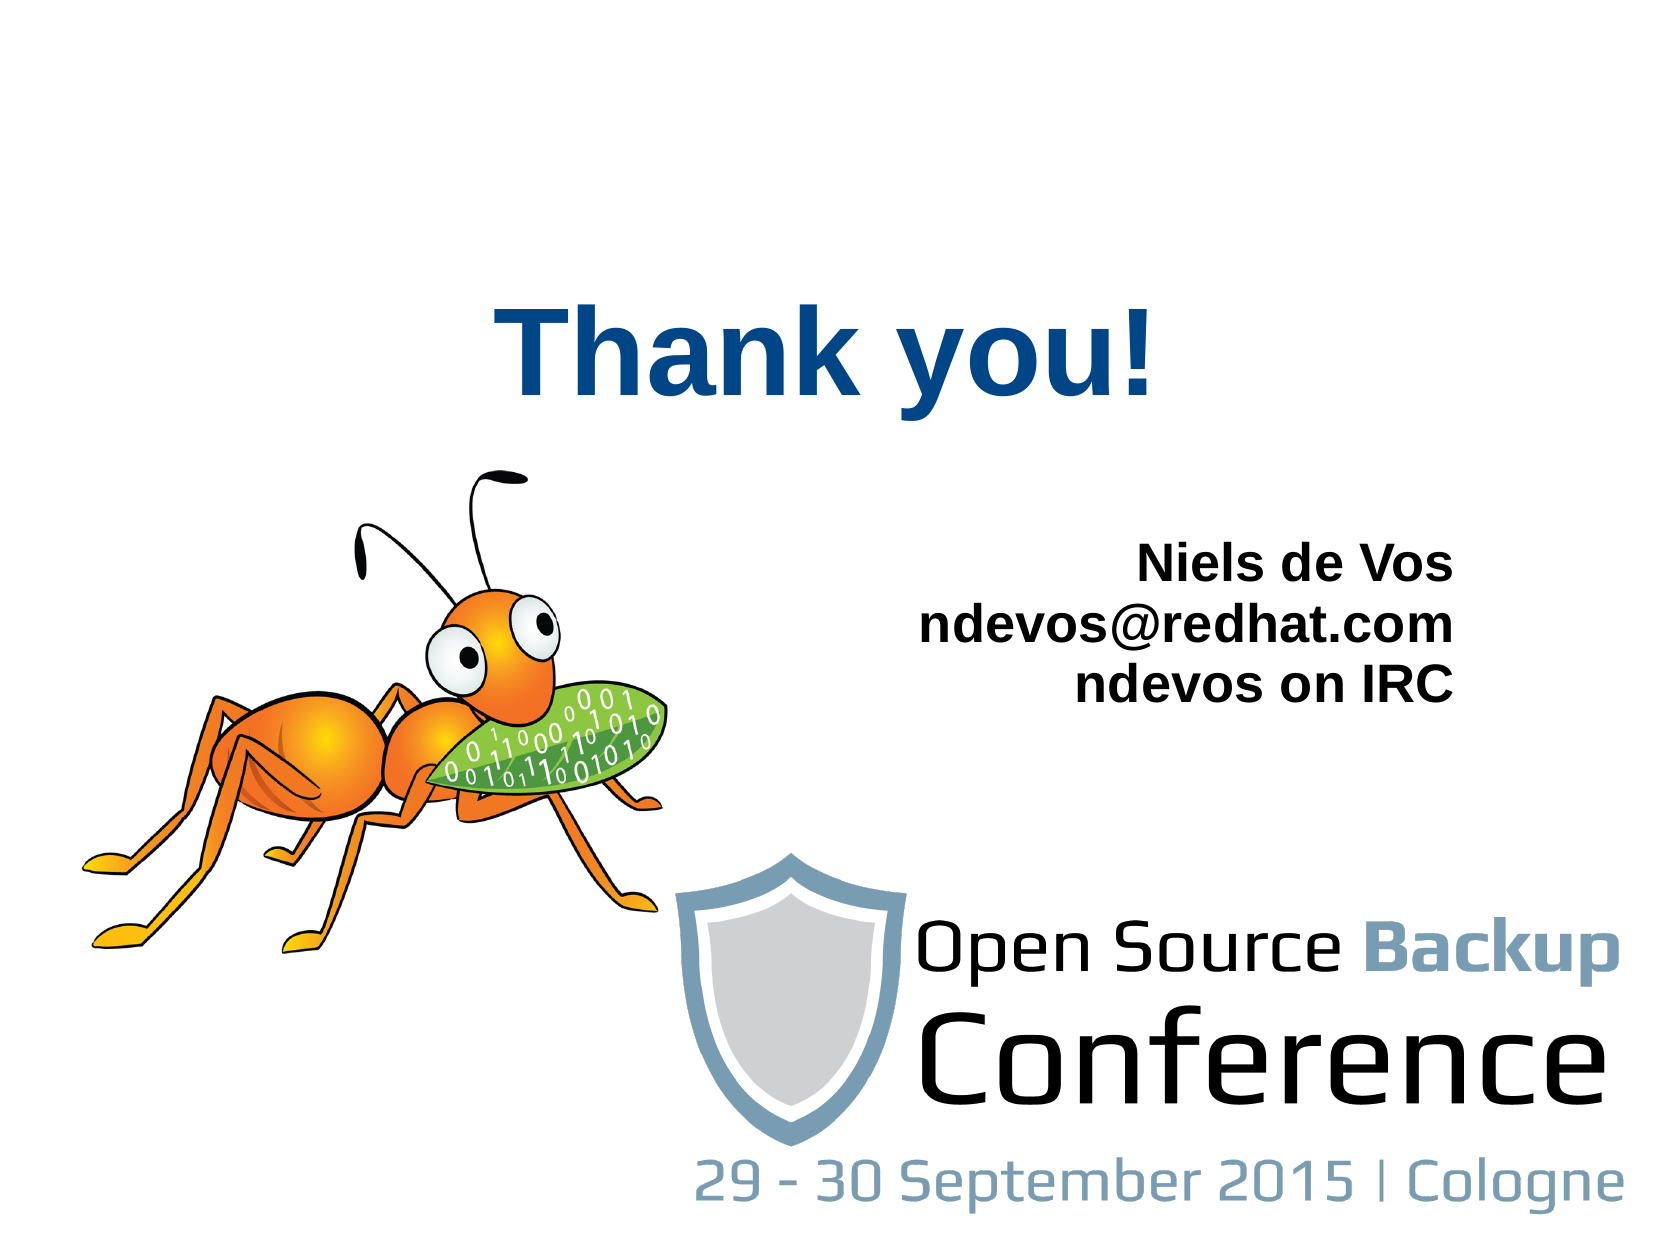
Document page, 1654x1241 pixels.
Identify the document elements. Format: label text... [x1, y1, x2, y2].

subtitle Thank you! [82, 282, 1571, 423]
text_box Niels de Vos ndevos@redhat.com ndevos on IRC [870, 464, 1471, 840]
picture [74, 464, 1654, 1241]
